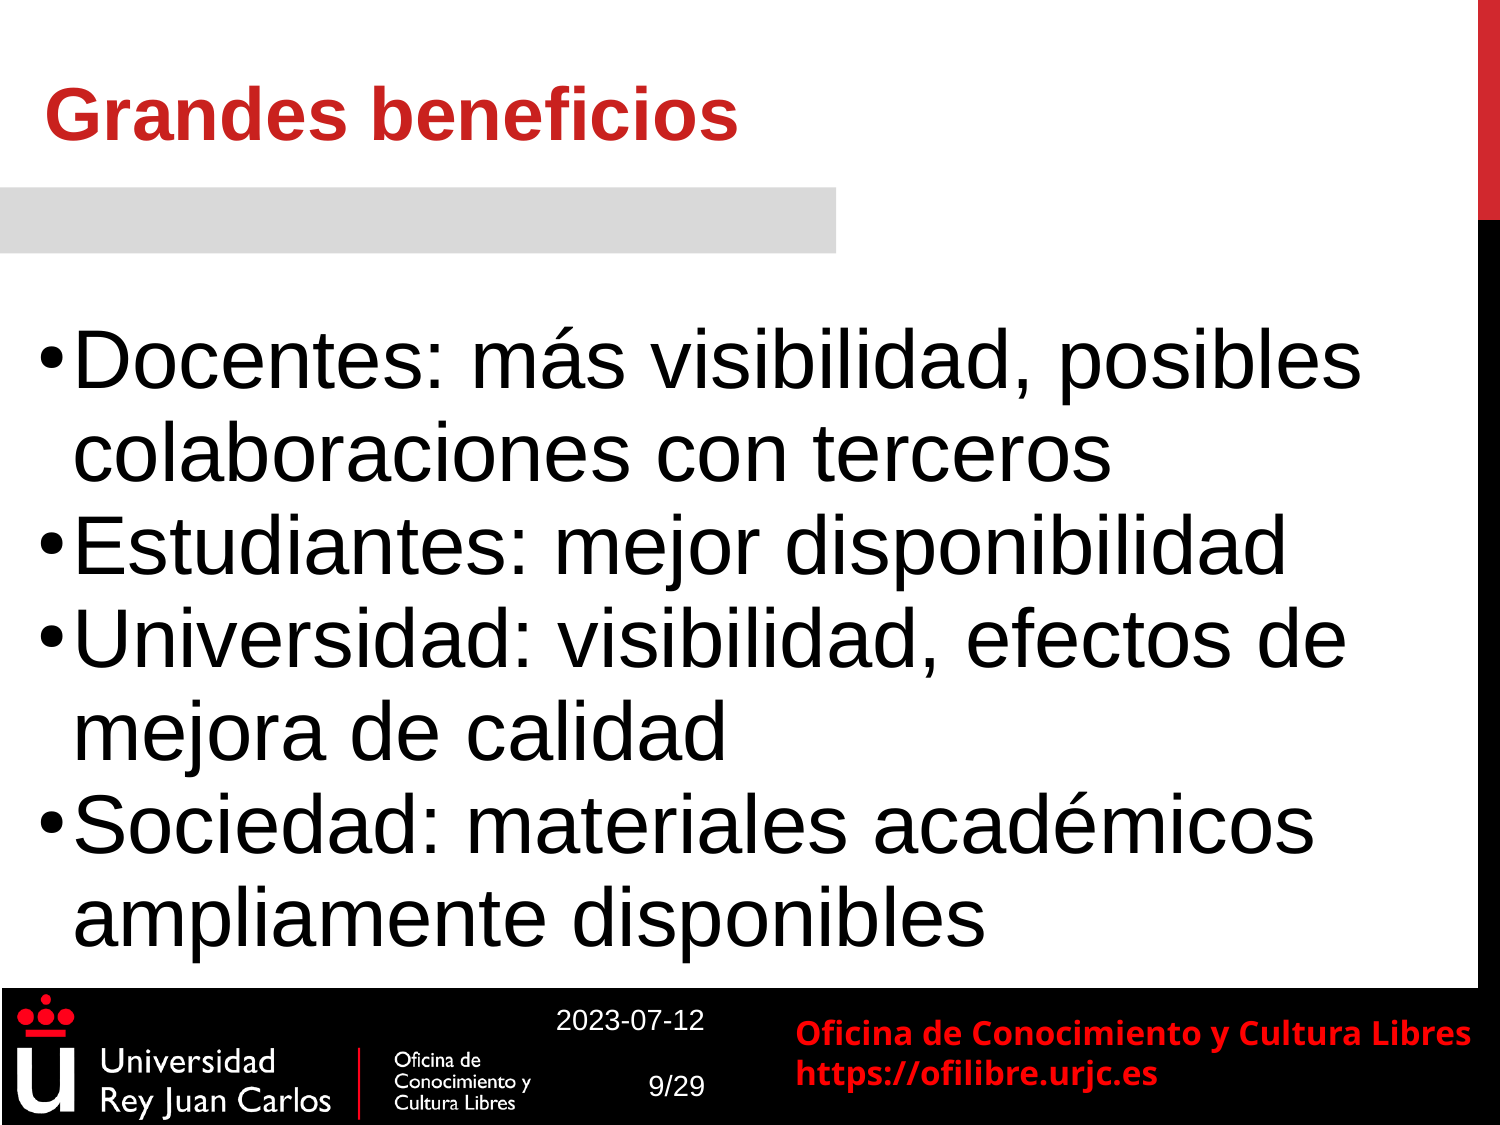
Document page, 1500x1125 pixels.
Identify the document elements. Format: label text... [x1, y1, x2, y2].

text_box Docentes: más visibilidad, posibles colaboraciones con terceros Estudiantes: mejor disponibilidad Universidad: visibilidad, efectos de mejora de calidad Sociedad: materiales académicos ampliamente disponibles [22, 305, 1463, 972]
title [75, 7, 1425, 196]
picture [17, 994, 531, 1120]
text_box Grandes beneficios [30, 64, 1306, 248]
